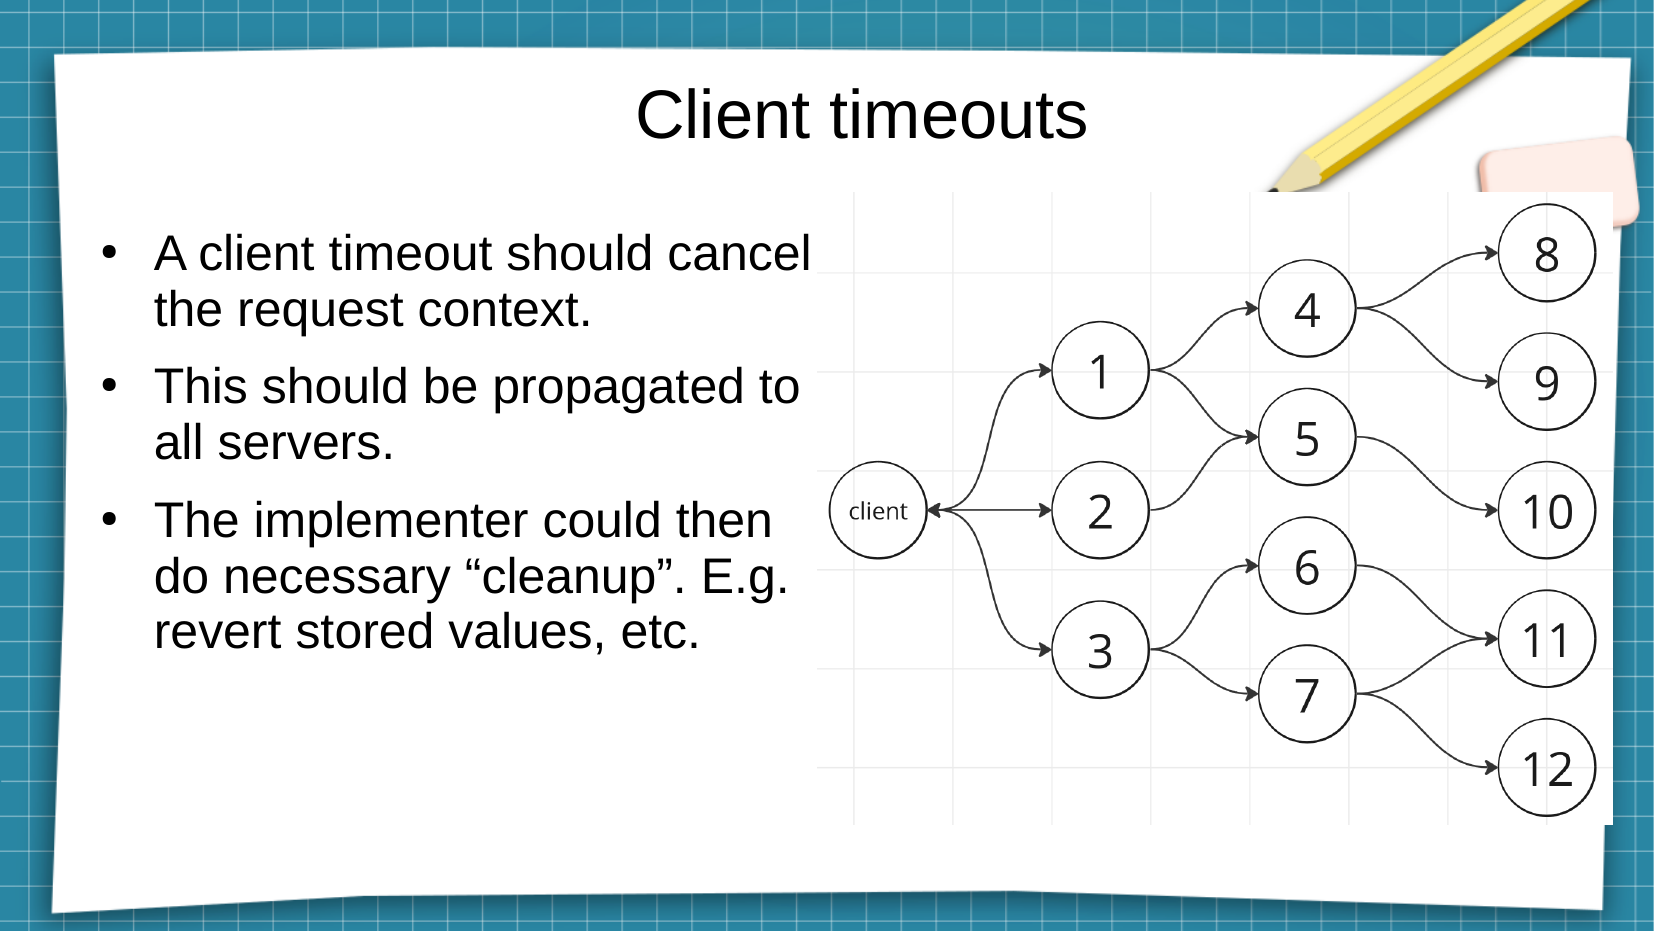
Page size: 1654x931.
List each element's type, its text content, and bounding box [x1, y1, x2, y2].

title Client timeouts [82, 37, 1571, 193]
picture [0, 0, 1654, 931]
list A client timeout should cancel the request context. This should be propagated to all servers. The implementer could then do necessary “cleanup”. E.g. revert stored values, etc. [82, 225, 818, 765]
